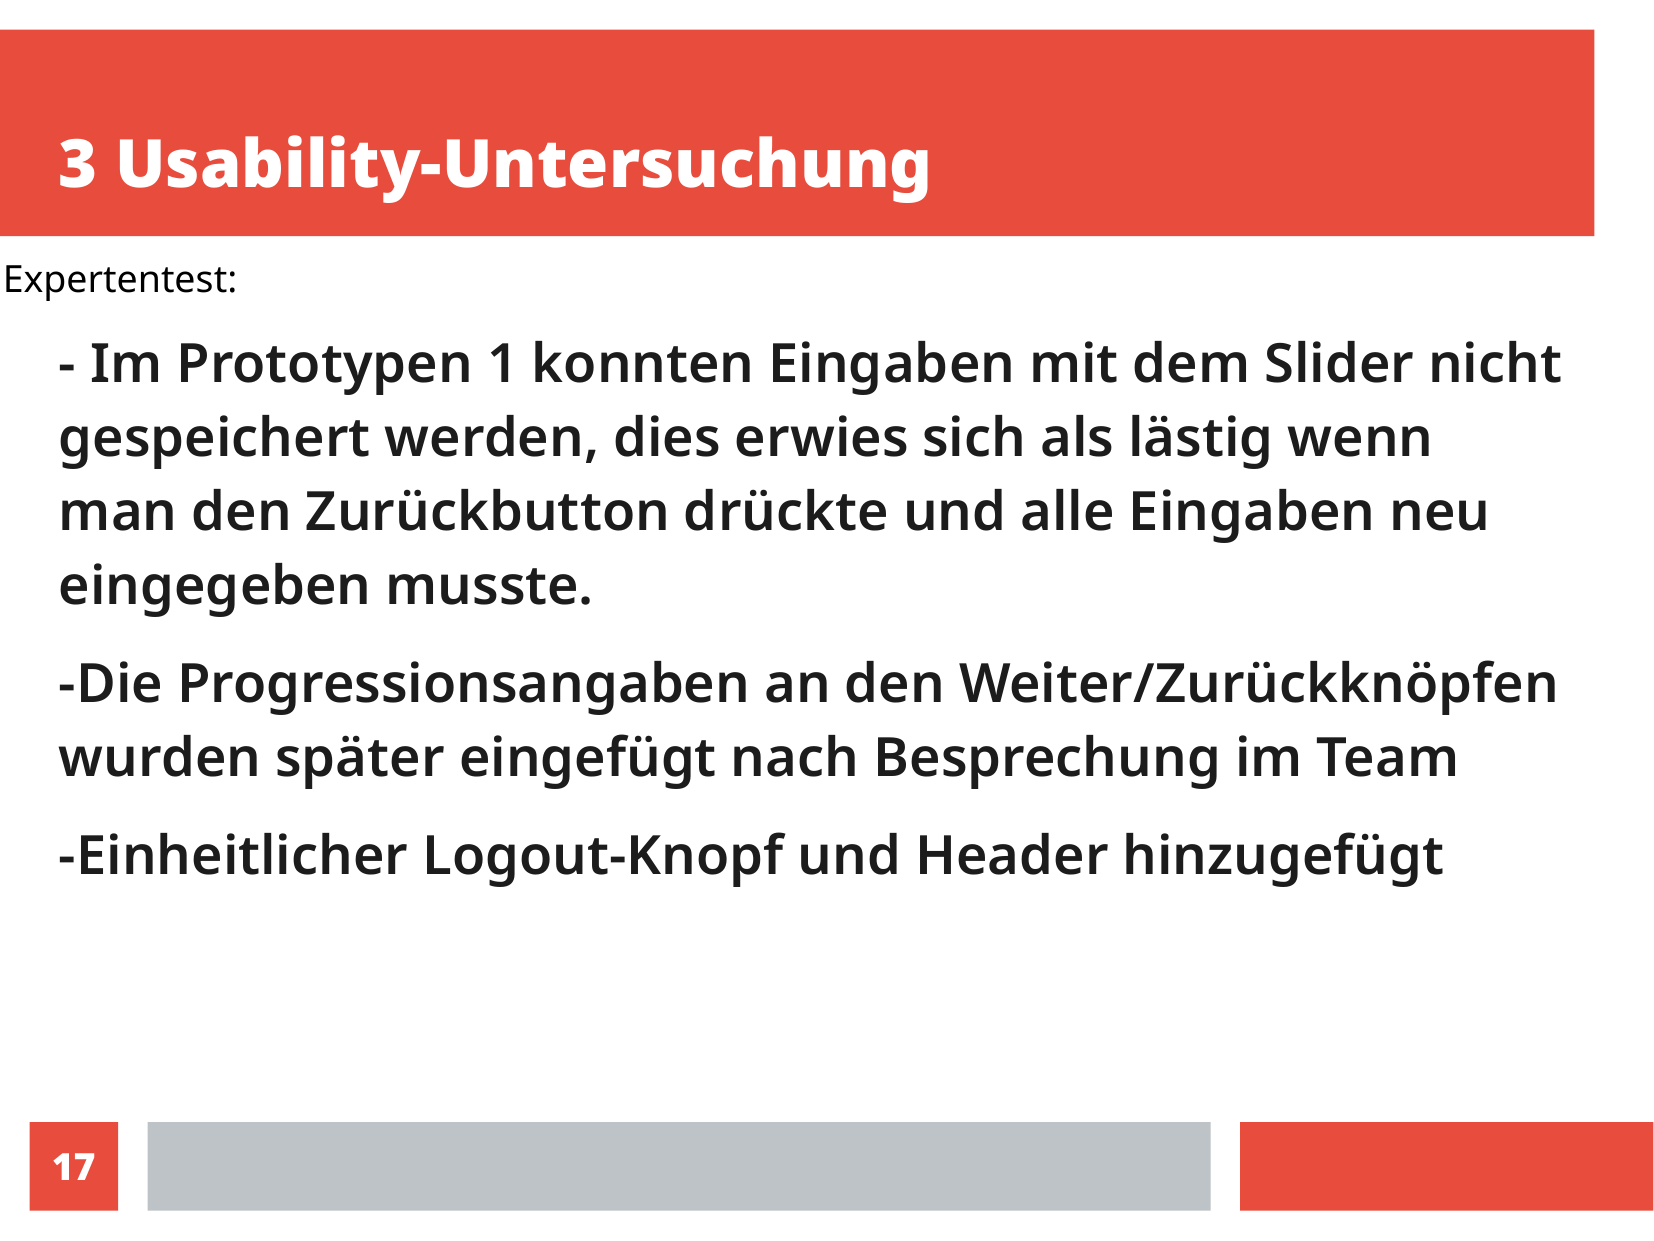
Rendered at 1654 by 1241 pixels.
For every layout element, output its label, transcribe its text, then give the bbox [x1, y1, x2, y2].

list - Im Prototypen 1 konnten Eingaben mit dem Slider nicht gespeichert werden, dies erwies sich als lästig wenn man den Zurückbutton drückte und alle Eingaben neu eingegeben musste. -Die Progressionsangaben an den Weiter/Zurückknöpfen wurden später eingefügt nach Besprechung im Team -Einheitlicher Logout-Knopf und Header hinzugefügt [59, 324, 1565, 1093]
text_box Expertentest: [0, 245, 508, 355]
title 3 Usability-Untersuchung [59, 59, 1595, 207]
